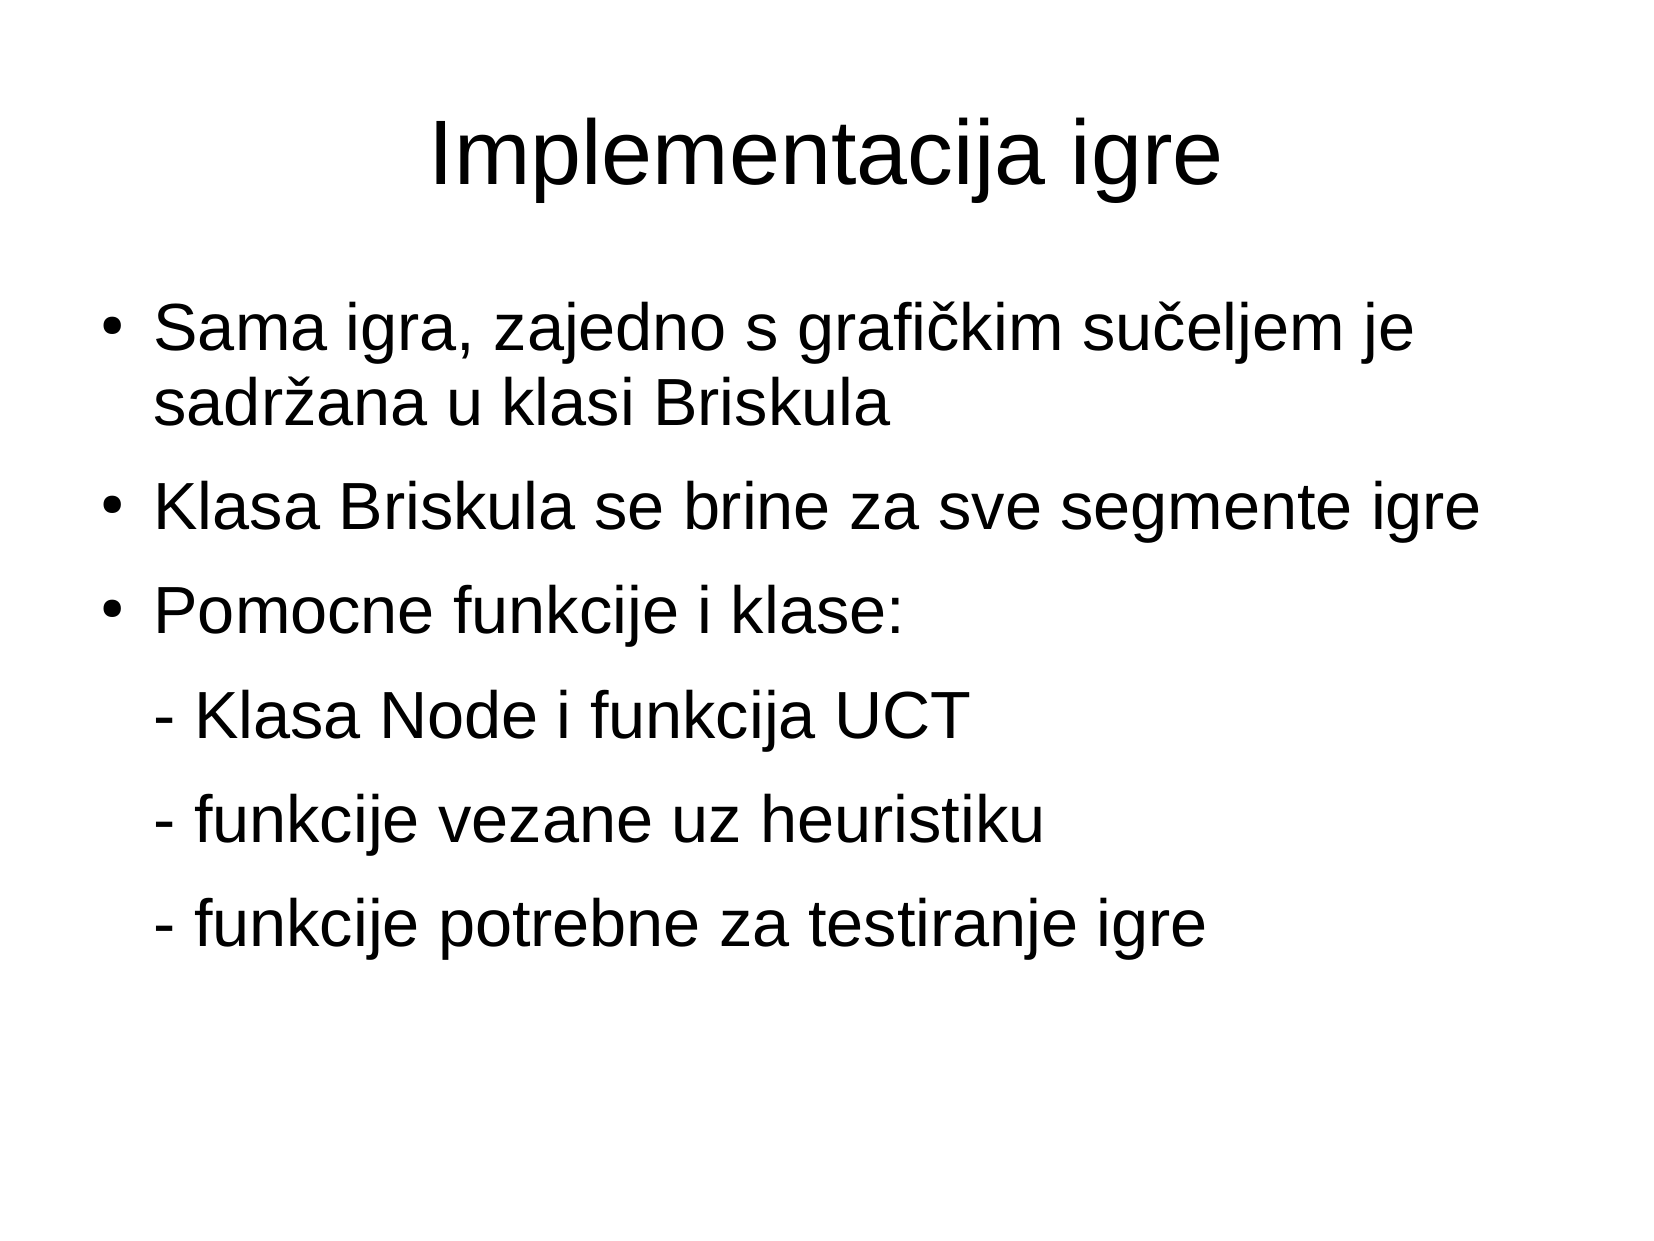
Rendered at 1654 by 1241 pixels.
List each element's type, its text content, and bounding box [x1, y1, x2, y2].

title Implementacija igre [82, 49, 1571, 257]
list Sama igra, zajedno s grafičkim sučeljem je sadržana u klasi Briskula Klasa Briskula se brine za sve segmente igre Pomocne funkcije i klase: - Klasa Node i funkcija UCT - funkcije vezane uz heuristiku - funkcije potrebne za testiranje igre [82, 290, 1571, 1010]
